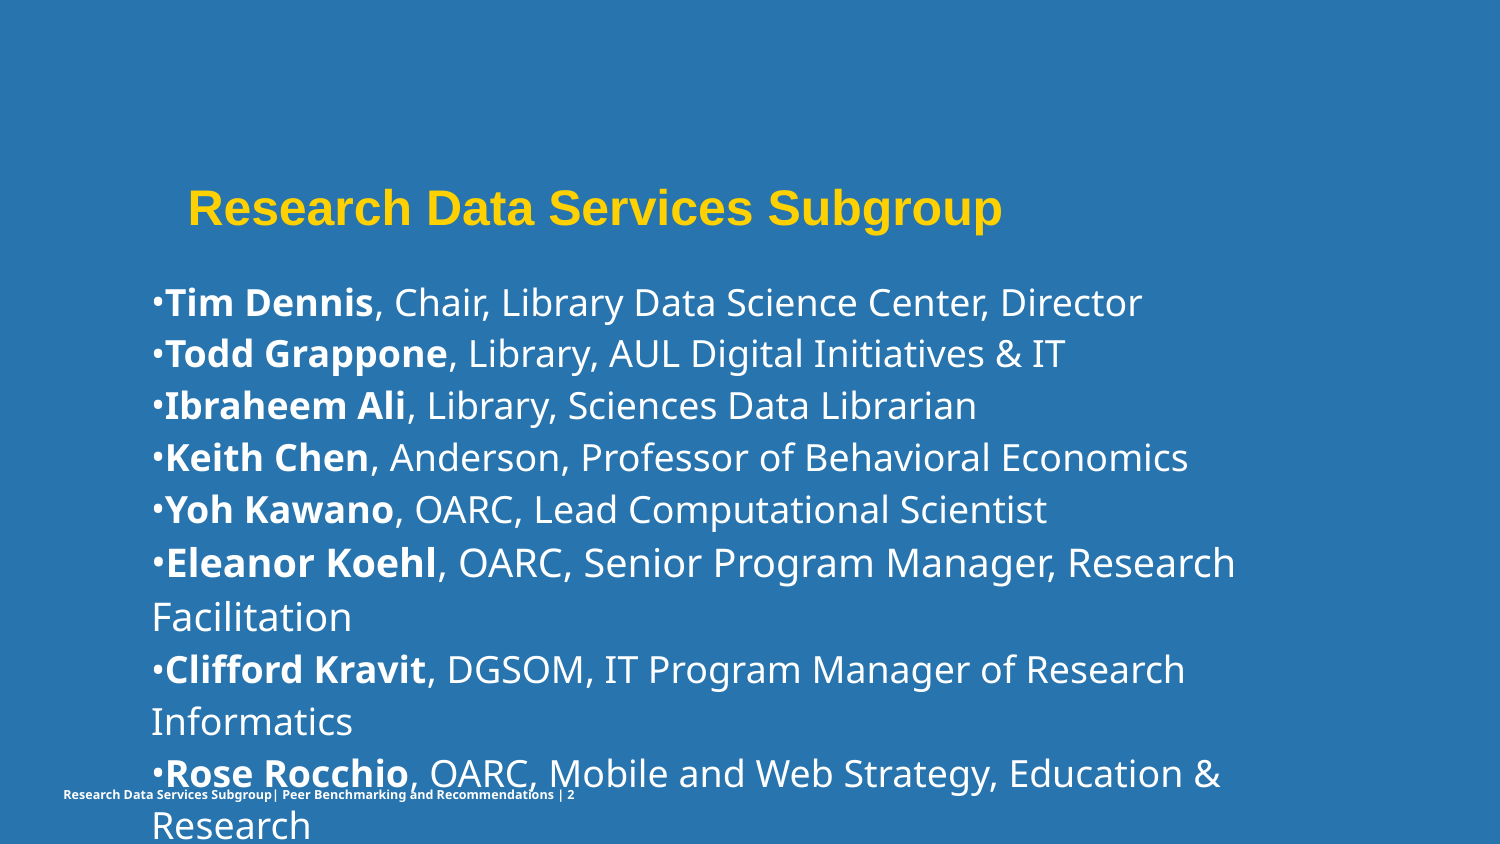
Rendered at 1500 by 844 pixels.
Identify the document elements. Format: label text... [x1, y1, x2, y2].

title Research Data Services Subgroup [187, 138, 1313, 236]
list Tim Dennis, Chair, Library Data Science Center, Director Todd Grappone, Library, AUL Digital Initiatives & IT Ibraheem Ali, Library, Sciences Data Librarian Keith Chen, Anderson, Professor of Behavioral Economics Yoh Kawano, OARC, Lead Computational Scientist Eleanor Koehl, OARC, Senior Program Manager, Research Facilitation Clifford Kravit, DGSOM, IT Program Manager of Research Informatics Rose Rocchio, OARC, Mobile and Web Strategy, Education & Research [150, 271, 1359, 706]
